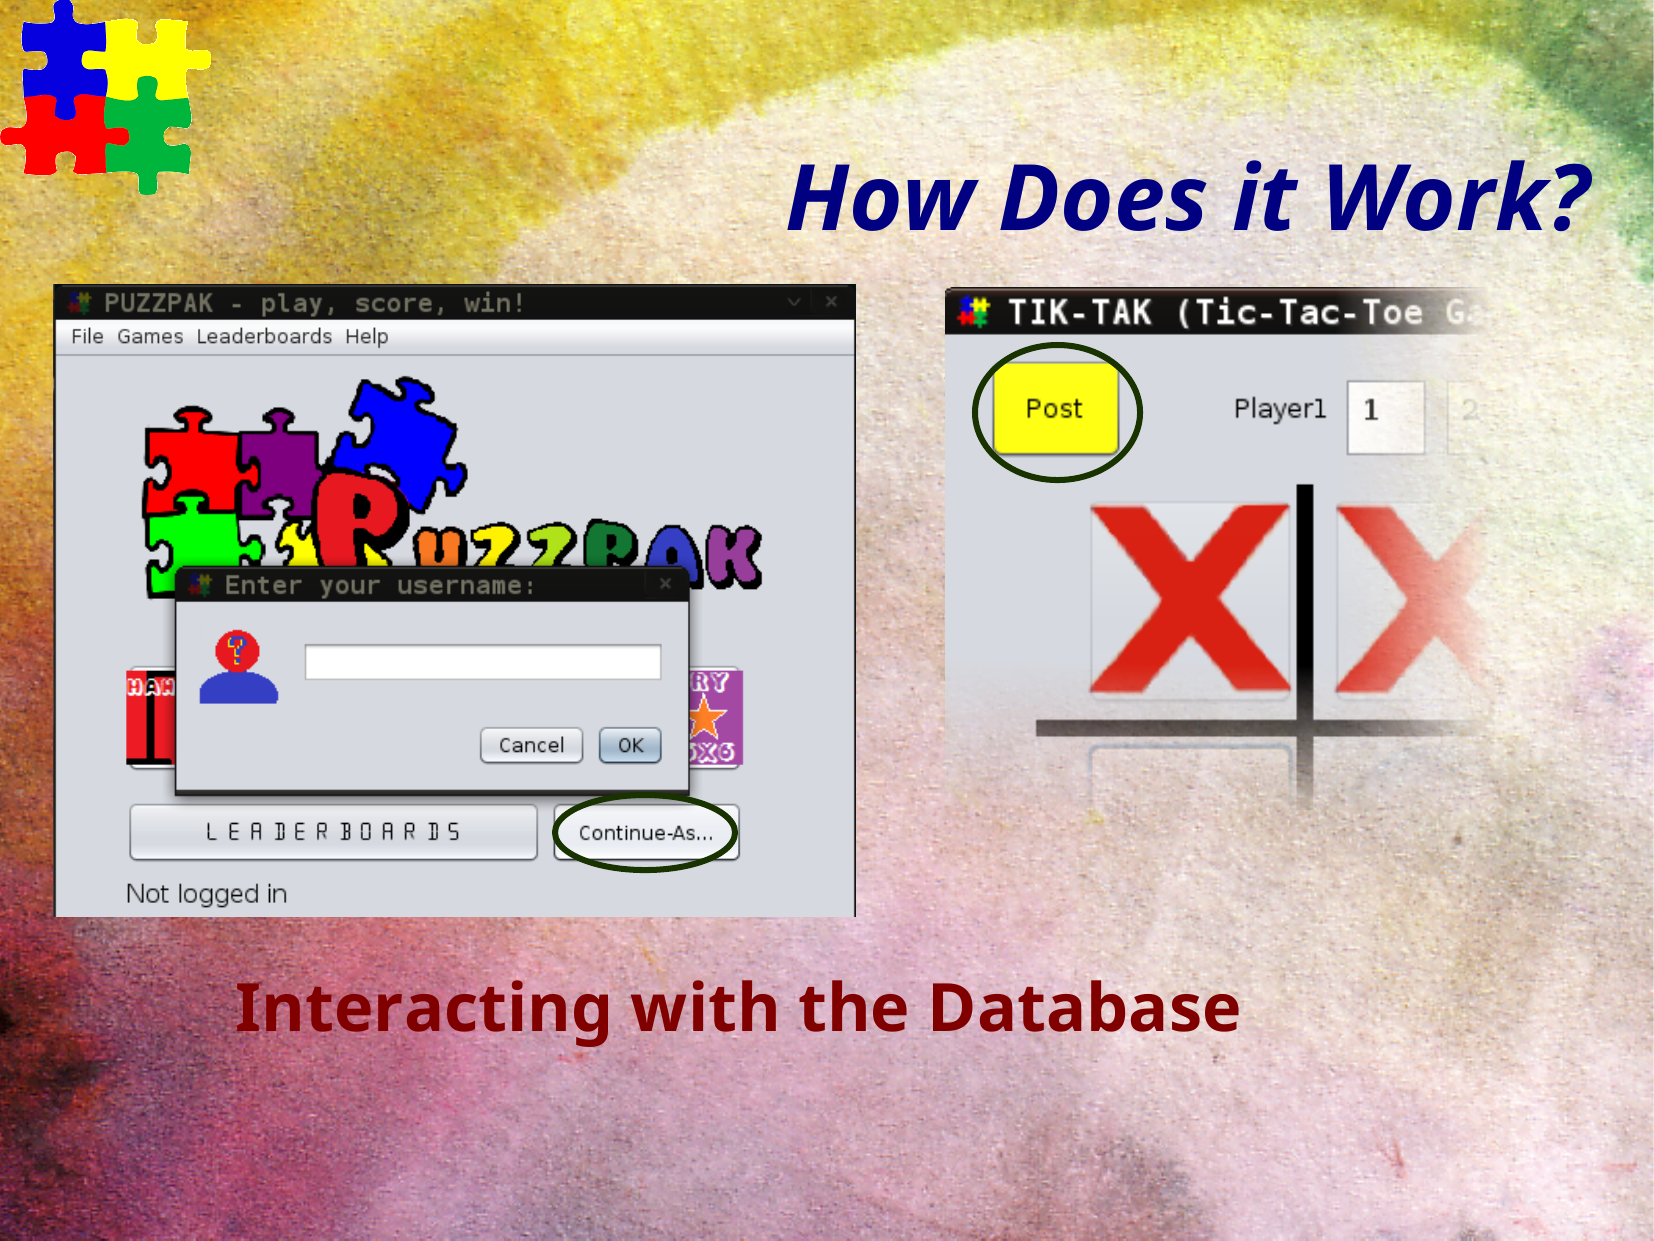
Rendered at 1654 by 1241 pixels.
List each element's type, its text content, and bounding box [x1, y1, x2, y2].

title How Does it Work? [139, 135, 1591, 254]
list Interacting with the Database [165, 960, 1591, 1186]
picture [0, 0, 1654, 1241]
